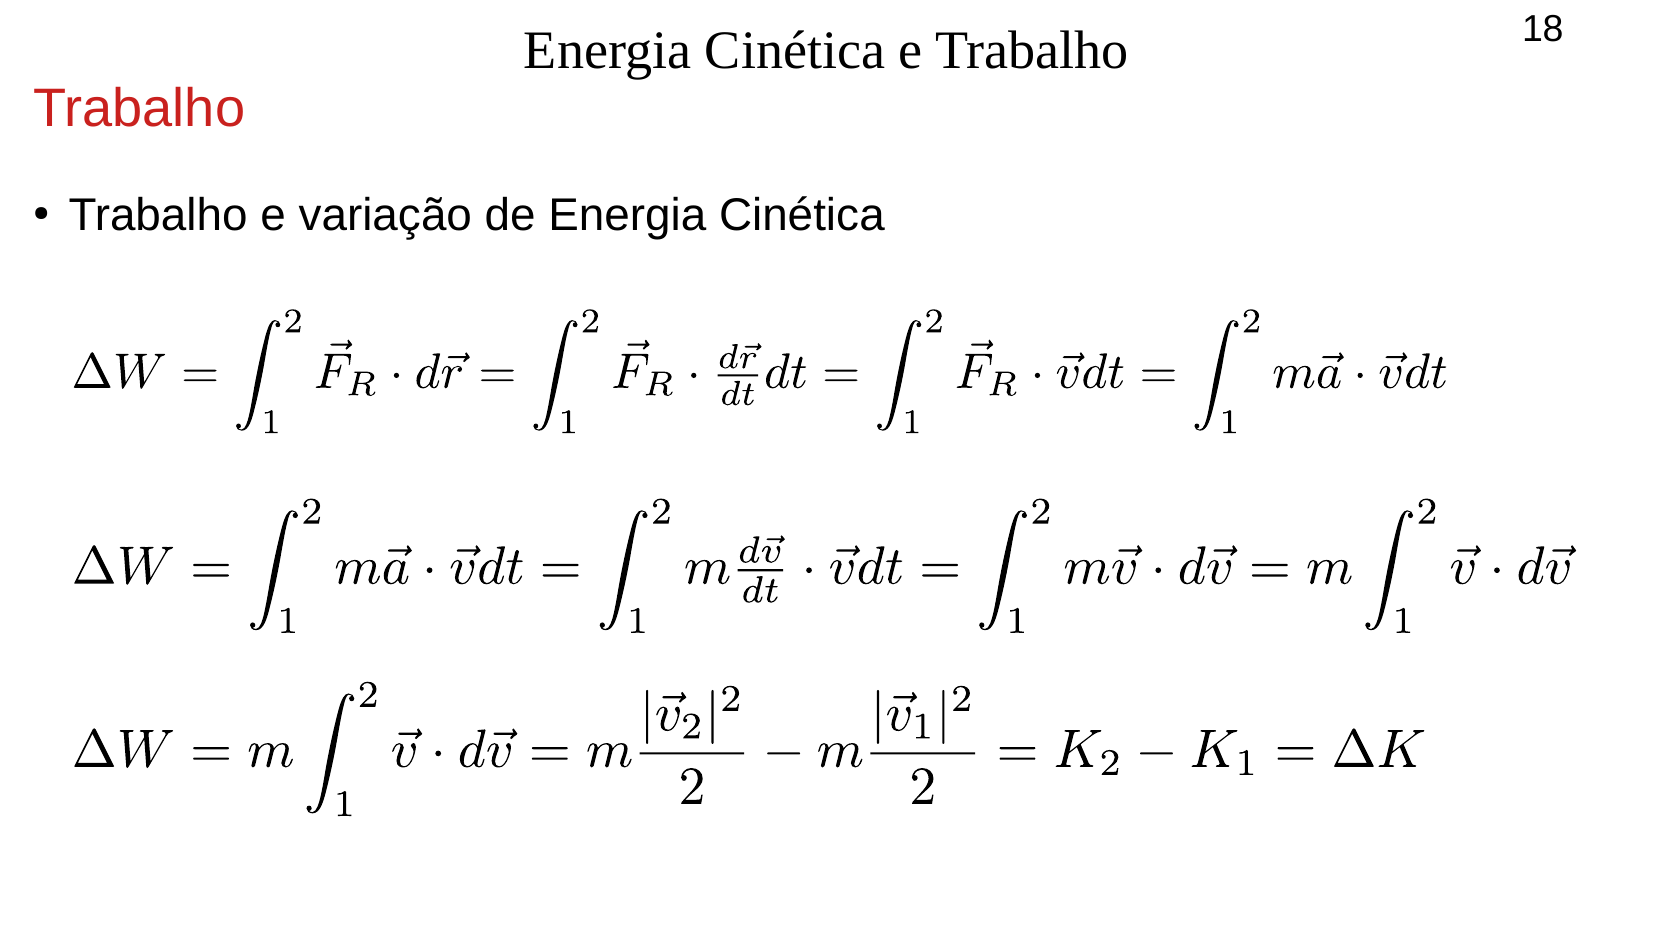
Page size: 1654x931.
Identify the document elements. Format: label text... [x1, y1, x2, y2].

text_box <number> [1507, 0, 1654, 71]
text_box Trabalho Trabalho e variação de Energia Cinética [18, 70, 1615, 286]
picture [69, 496, 1579, 635]
picture [69, 679, 1427, 819]
text_box Energia Cinética e Trabalho [509, 0, 1145, 88]
picture [69, 307, 1449, 436]
